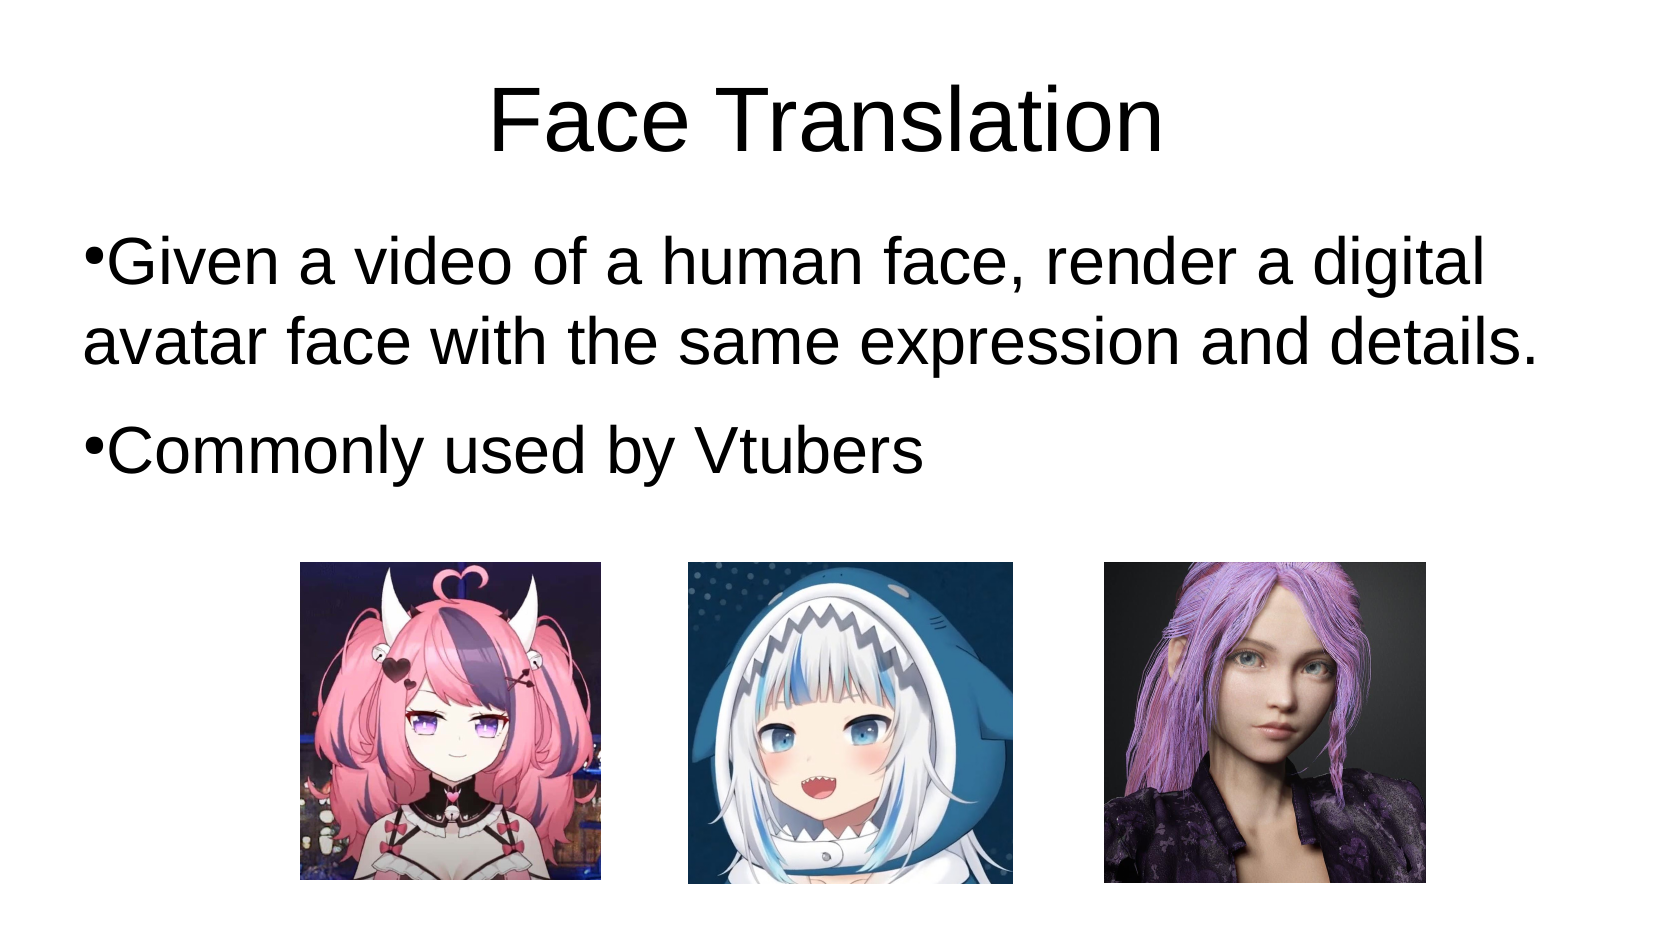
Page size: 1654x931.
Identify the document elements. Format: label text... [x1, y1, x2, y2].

title Face Translation [82, 37, 1571, 193]
list Given a video of a human face, render a digital avatar face with the same expression and details. Commonly used by Vtubers [82, 217, 1571, 563]
picture [688, 562, 1013, 884]
picture [1104, 562, 1426, 883]
picture [300, 562, 601, 880]
